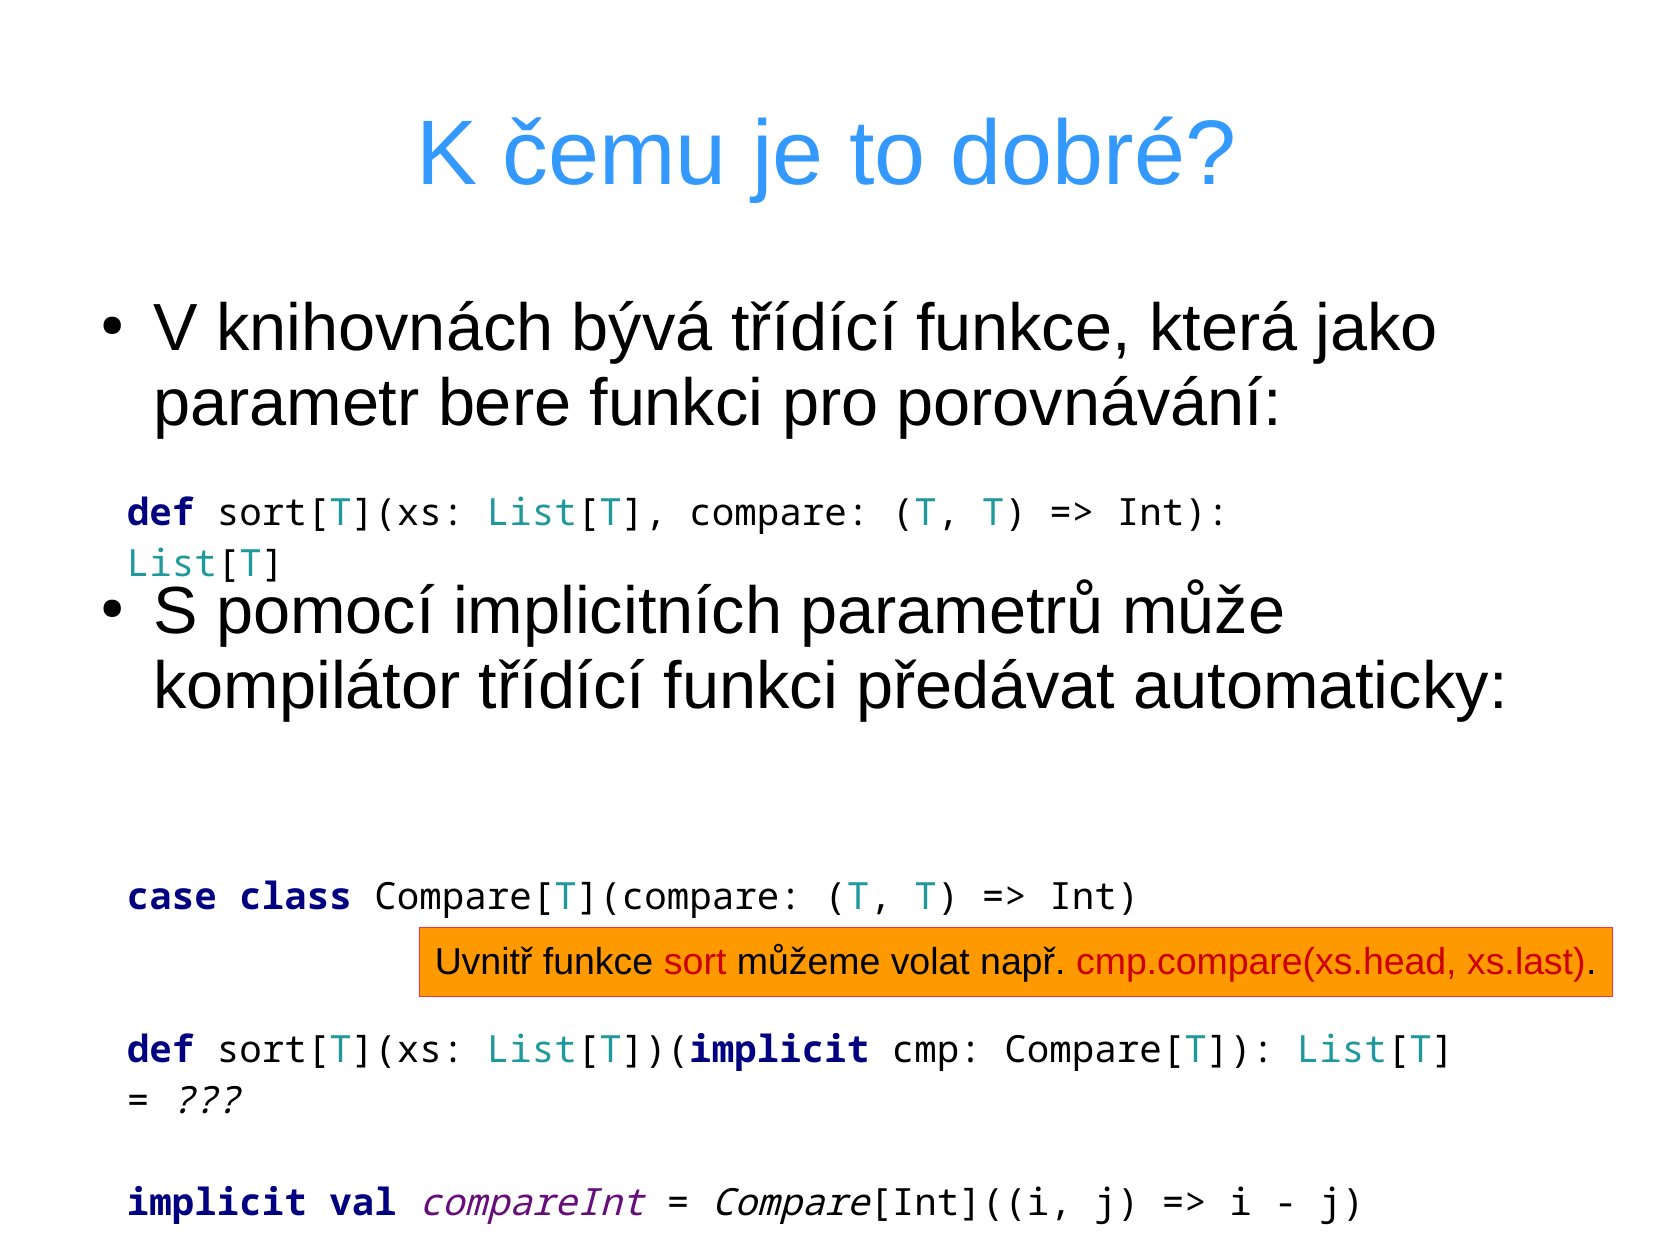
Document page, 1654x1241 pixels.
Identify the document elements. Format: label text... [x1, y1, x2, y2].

text_box Uvnitř funkce sort můžeme volat např. cmp.compare(xs.head, xs.last). [419, 927, 1613, 997]
list V knihovnách bývá třídící funkce, která jako parametr bere funkci pro porovnávání: S pomocí implicitních parametrů může kompilátor třídící funkci předávat automaticky: [82, 290, 1571, 1010]
title K čemu je to dobré? [82, 49, 1571, 257]
text_box case class Compare[T](compare: (T, T) => Int) def sort[T](xs: List[T])(implicit cmp: Compare[T]): List[T] = ??? implicit val compareInt = Compare[Int]((i, j) => i - j) sort(List(4, 2, 1, 3)) [112, 862, 1589, 1229]
text_box def sort[T](xs: List[T], compare: (T, T) => Int): List[T] [112, 478, 1341, 550]
